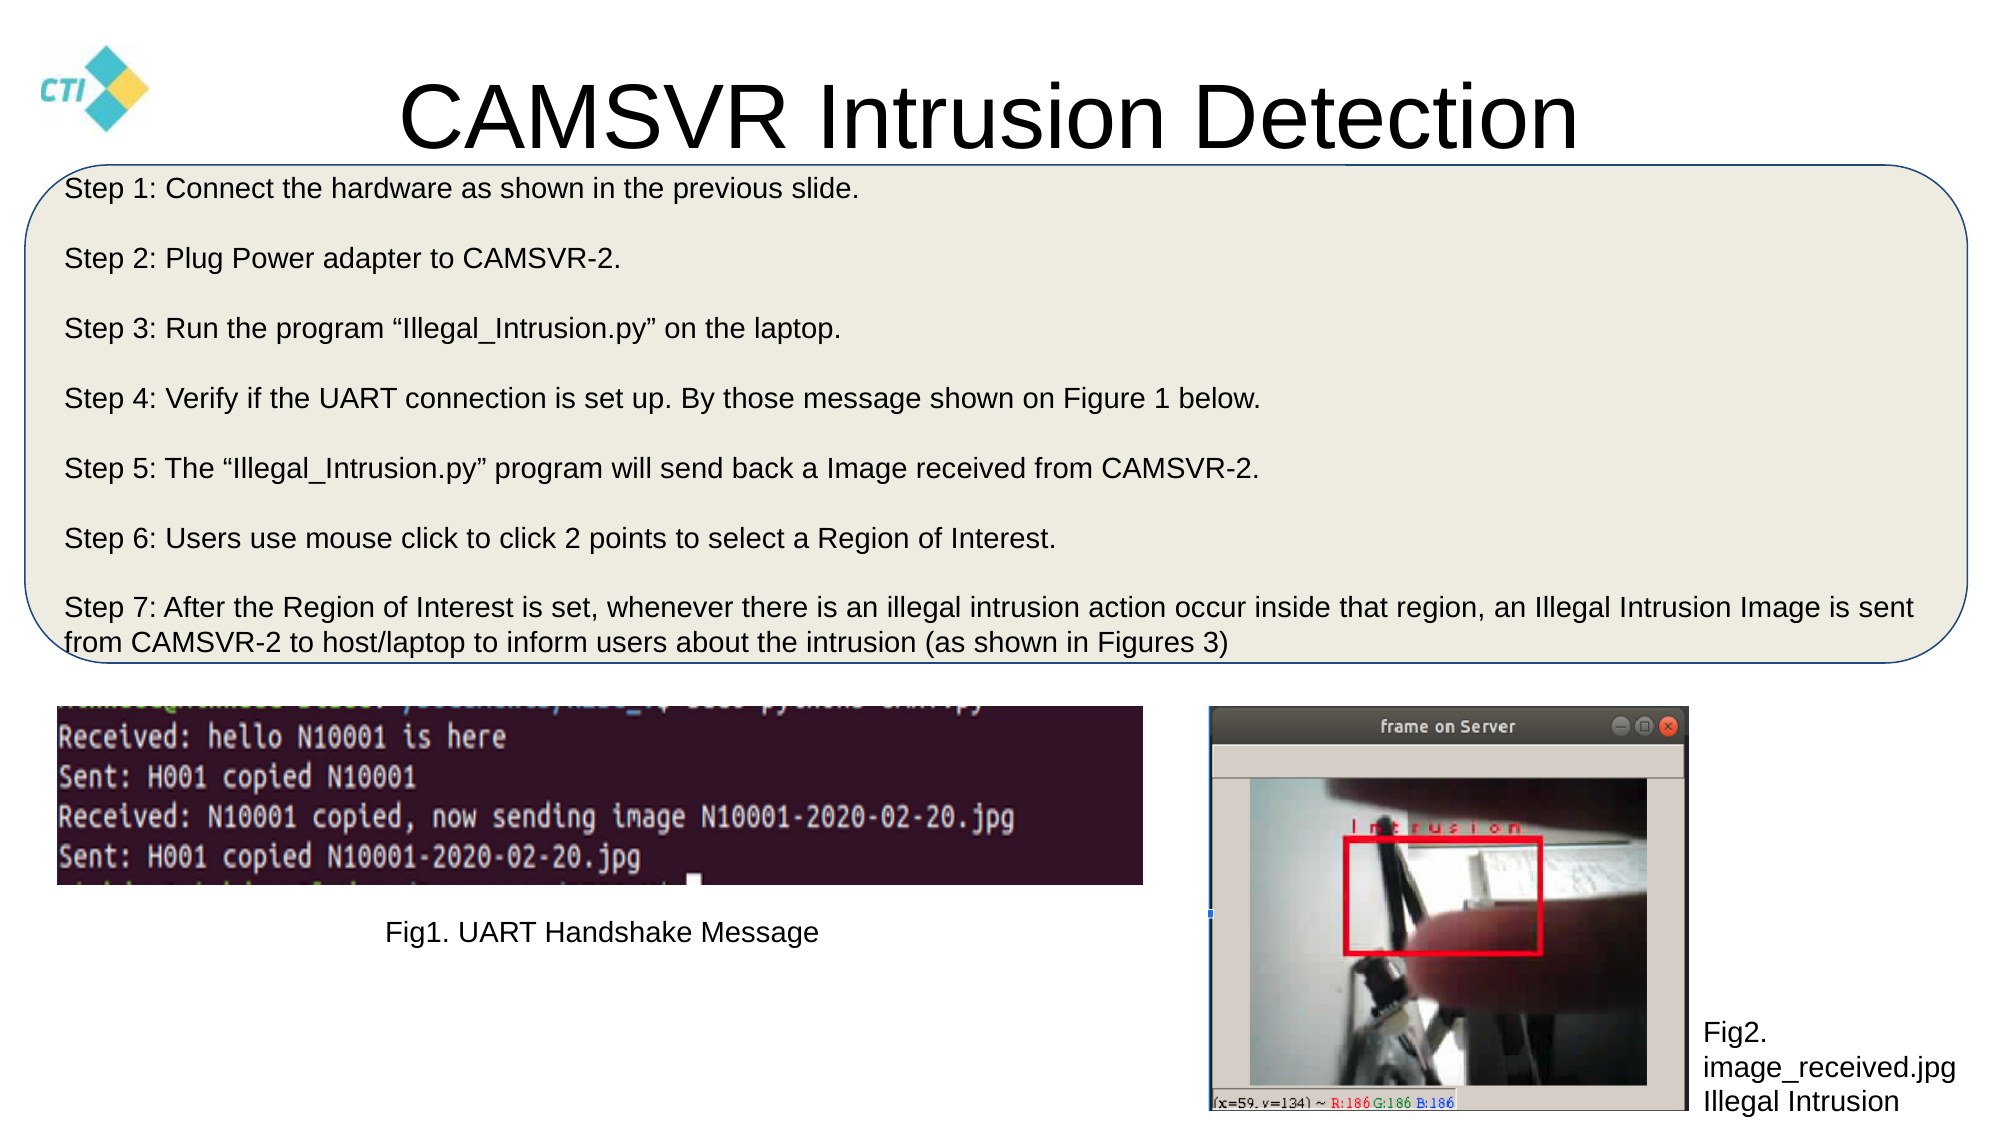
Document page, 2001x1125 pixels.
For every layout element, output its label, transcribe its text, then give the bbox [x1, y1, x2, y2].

text_box Fig1. UART Handshake Message [370, 898, 876, 963]
text_box Step 1: Connect the hardware as shown in the previous slide. Step 2: Plug Power adapter to CAMSVR-2. Step 3: Run the program “Illegal_Intrusion.py” on the laptop. Step 4: Verify if the UART connection is set up. By those message shown on Figure 1 below. Step 5: The “Illegal_Intrusion.py” program will send back a Image received from CAMSVR-2. Step 6: Users use mouse click to click 2 points to select a Region of Interest. Step 7: After the Region of Interest is set, whenever there is an illegal intrusion action occur inside that region, an Illegal Intrusion Image is sent from CAMSVR-2 to host/laptop to inform users about the intrusion (as shown in Figures 3) [24, 165, 1968, 664]
picture [41, 44, 151, 136]
picture [1208, 706, 1689, 1111]
picture [57, 706, 1143, 885]
text_box Fig2. image_received.jpg Illegal Intrusion [1689, 997, 1976, 1098]
text_box CAMSVR Intrusion Detection [90, 30, 1891, 219]
